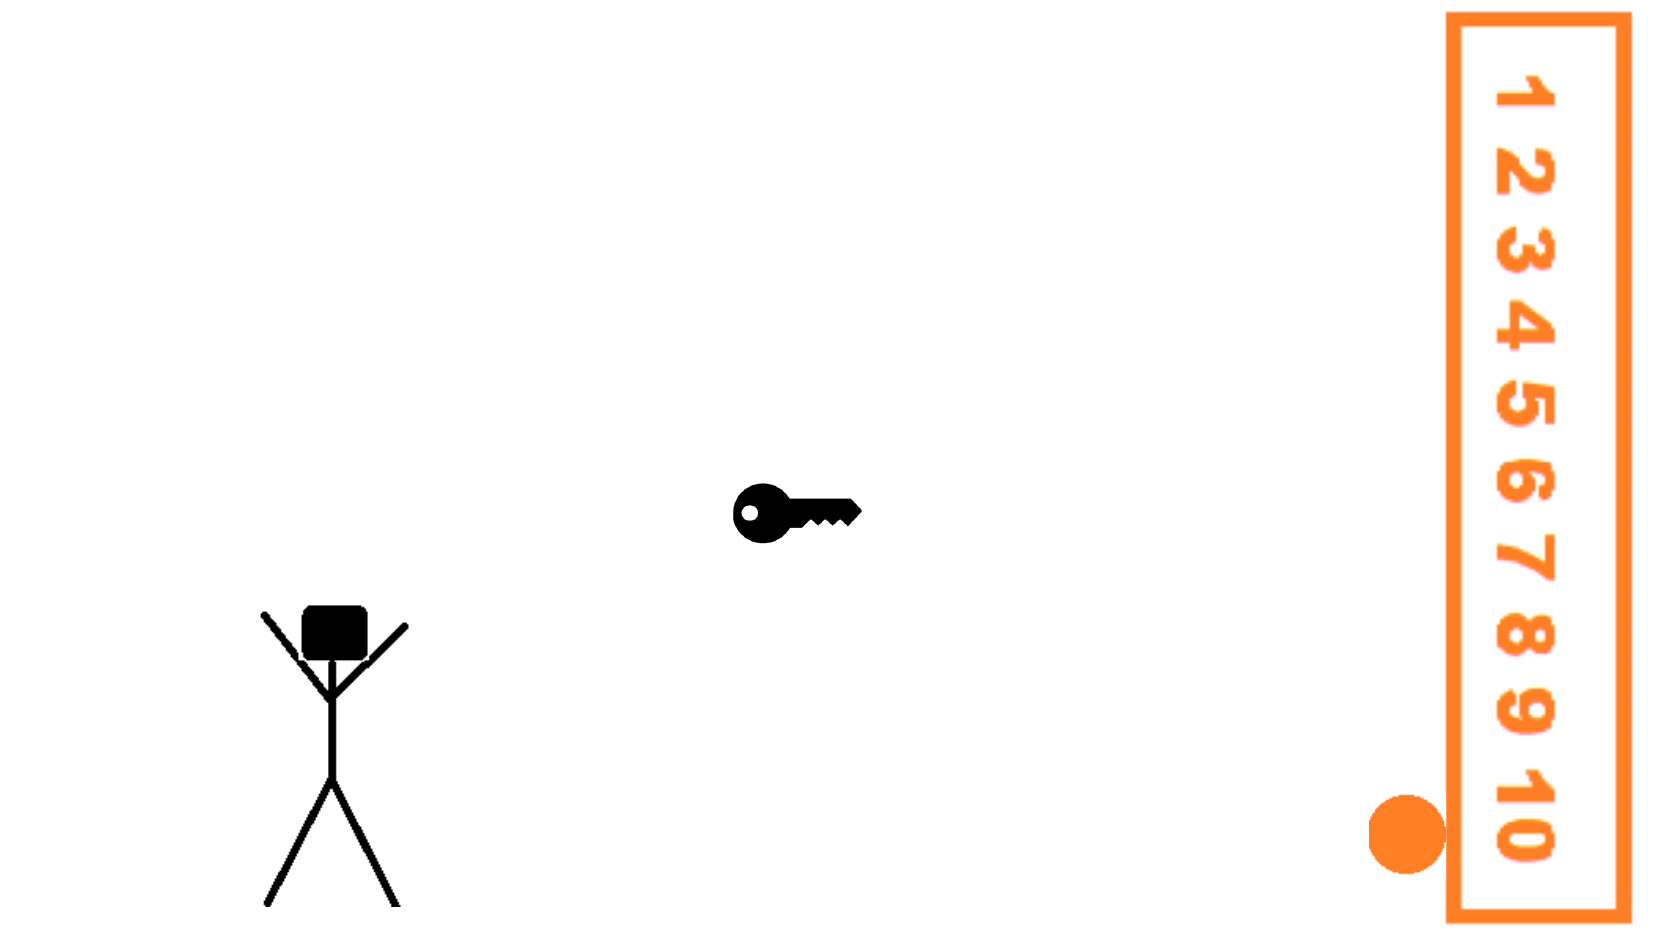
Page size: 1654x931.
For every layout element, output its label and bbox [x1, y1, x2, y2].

picture [732, 448, 863, 579]
picture [239, 590, 426, 907]
picture [1369, 0, 1654, 926]
